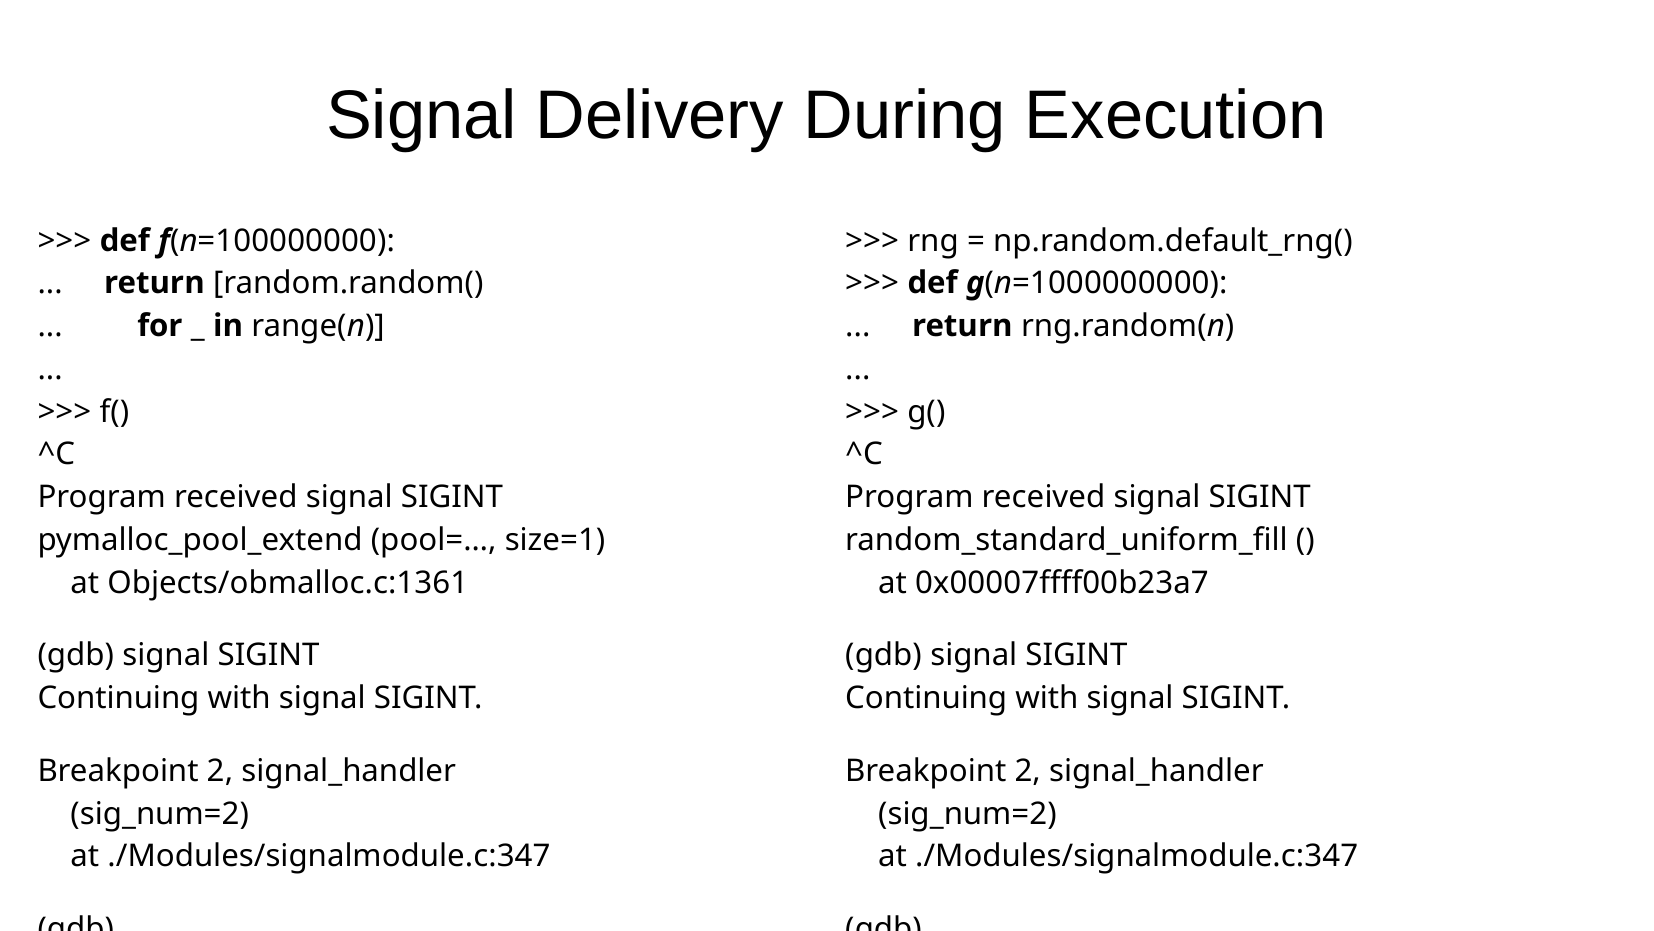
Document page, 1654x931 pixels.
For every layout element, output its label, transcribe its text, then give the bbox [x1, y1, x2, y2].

list >>> rng = np.random.default_rng() >>> def g(n=1000000000): ... return rng.random(n) ... >>> g() ^C Program received signal SIGINT random_standard_uniform_fill () at 0x00007ffff00b23a7 (gdb) signal SIGINT Continuing with signal SIGINT. Breakpoint 2, signal_handler (sig_num=2) at ./Modules/signalmodule.c:347 (gdb) [845, 217, 1613, 931]
list >>> def f(n=100000000): ... return [random.random() ... for _ in range(n)] ... >>> f() ^C Program received signal SIGINT pymalloc_pool_extend (pool=…, size=1) at Objects/obmalloc.c:1361 (gdb) signal SIGINT Continuing with signal SIGINT. Breakpoint 2, signal_handler (sig_num=2) at ./Modules/signalmodule.c:347 (gdb) [37, 217, 845, 931]
title Signal Delivery During Execution [82, 37, 1571, 193]
